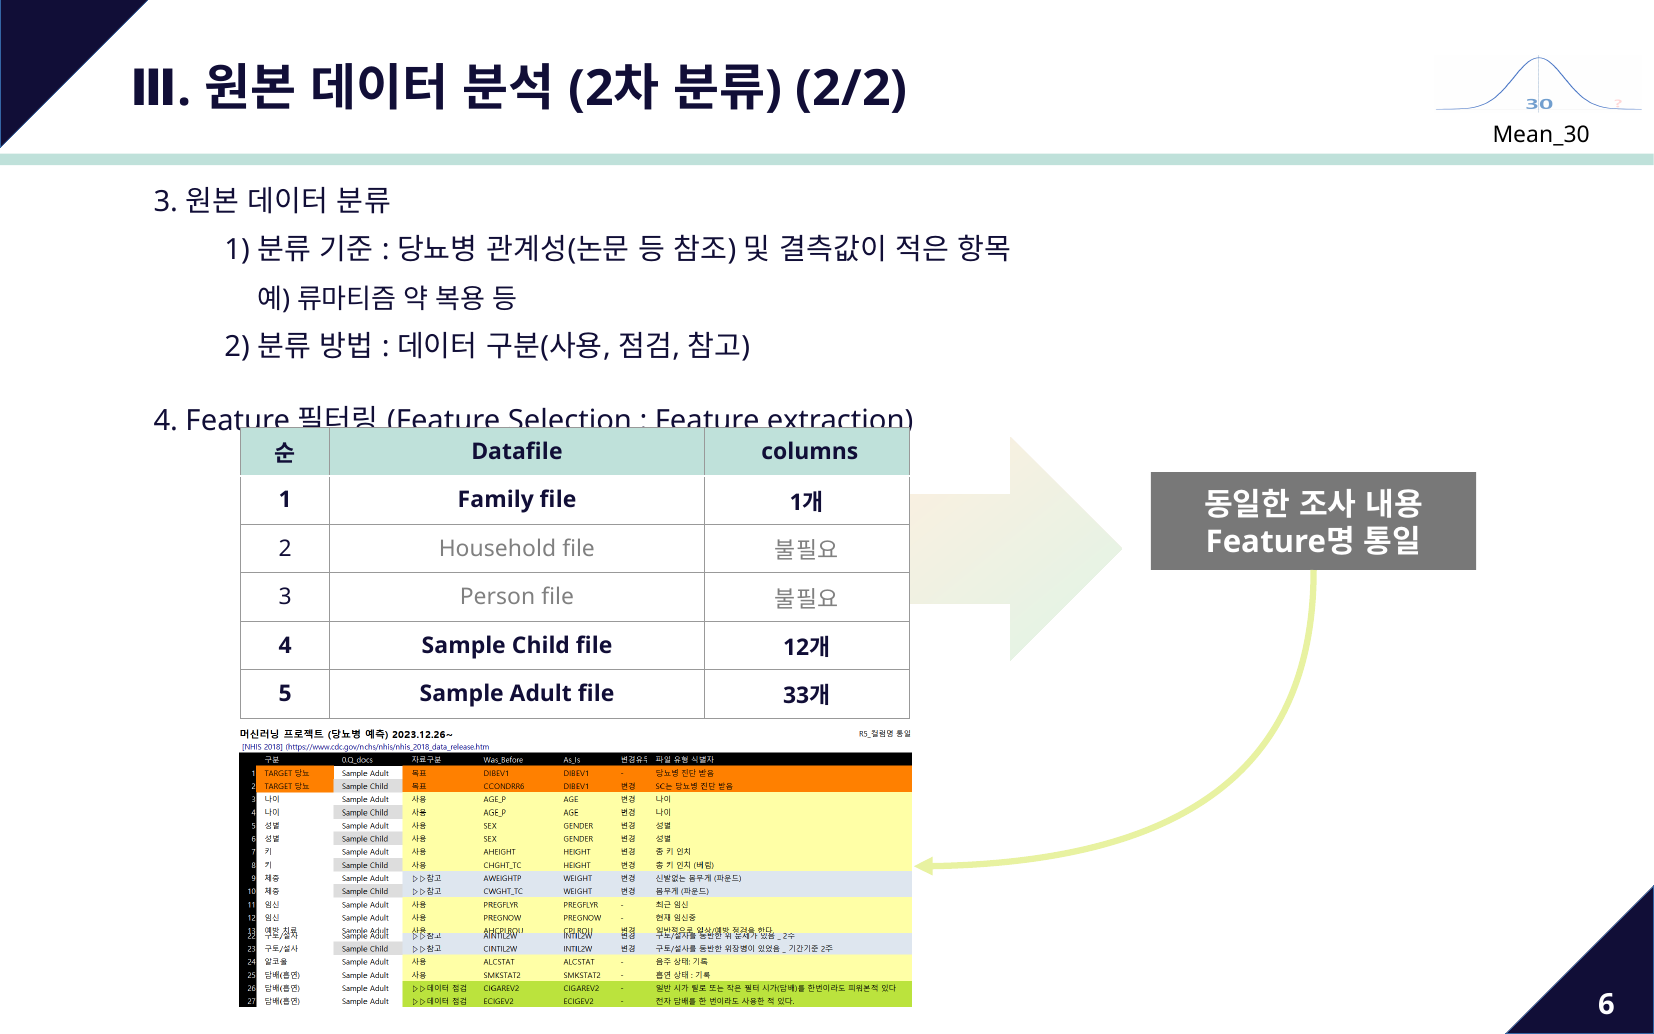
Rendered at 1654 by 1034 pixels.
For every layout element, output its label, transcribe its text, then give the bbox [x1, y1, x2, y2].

table_cell Person file [330, 573, 704, 621]
table_cell 불필요 [705, 573, 909, 621]
list 3. 원본 데이터 분류 1) 분류 기준 : 당뇨병 관계성(논문 등 참조) 및 결측값이 적은 항목 예) 류마티즘 약 복용 등 2) 분류 방법 : 데이터 구분(사용, 점검, 참고) 4. Feature 필터링 (Feature Selection : Feature extraction) [82, 177, 1571, 975]
table_header Datafile [330, 428, 704, 475]
table_cell Sample Adult file [330, 670, 704, 718]
table_cell 1 [241, 477, 329, 524]
table_cell Sample Child file [330, 622, 704, 669]
text_box <숫자> [1556, 981, 1654, 1025]
picture [1434, 55, 1642, 113]
table_cell 불필요 [705, 525, 909, 572]
picture [238, 726, 914, 1007]
text_box Mean_30 [1446, 118, 1636, 148]
table_cell 12개 [705, 622, 909, 669]
table_cell 1개 [705, 477, 909, 524]
table_cell 4 [241, 622, 329, 669]
table_cell 33개 [705, 670, 909, 718]
table_header 순 [241, 428, 329, 475]
text_box [910, 437, 1122, 661]
table_cell 2 [241, 525, 329, 572]
table_cell Family file [330, 477, 704, 524]
text_box 동일한 조사 내용 Feature명 통일 [1150, 472, 1477, 570]
table_cell 5 [241, 670, 329, 718]
table_cell Household file [330, 525, 704, 572]
table_header columns [705, 428, 909, 475]
table_cell 3 [241, 573, 329, 621]
title Ⅲ. 원본 데이터 분석 (2차 분류) (2/2) [129, 41, 1618, 148]
